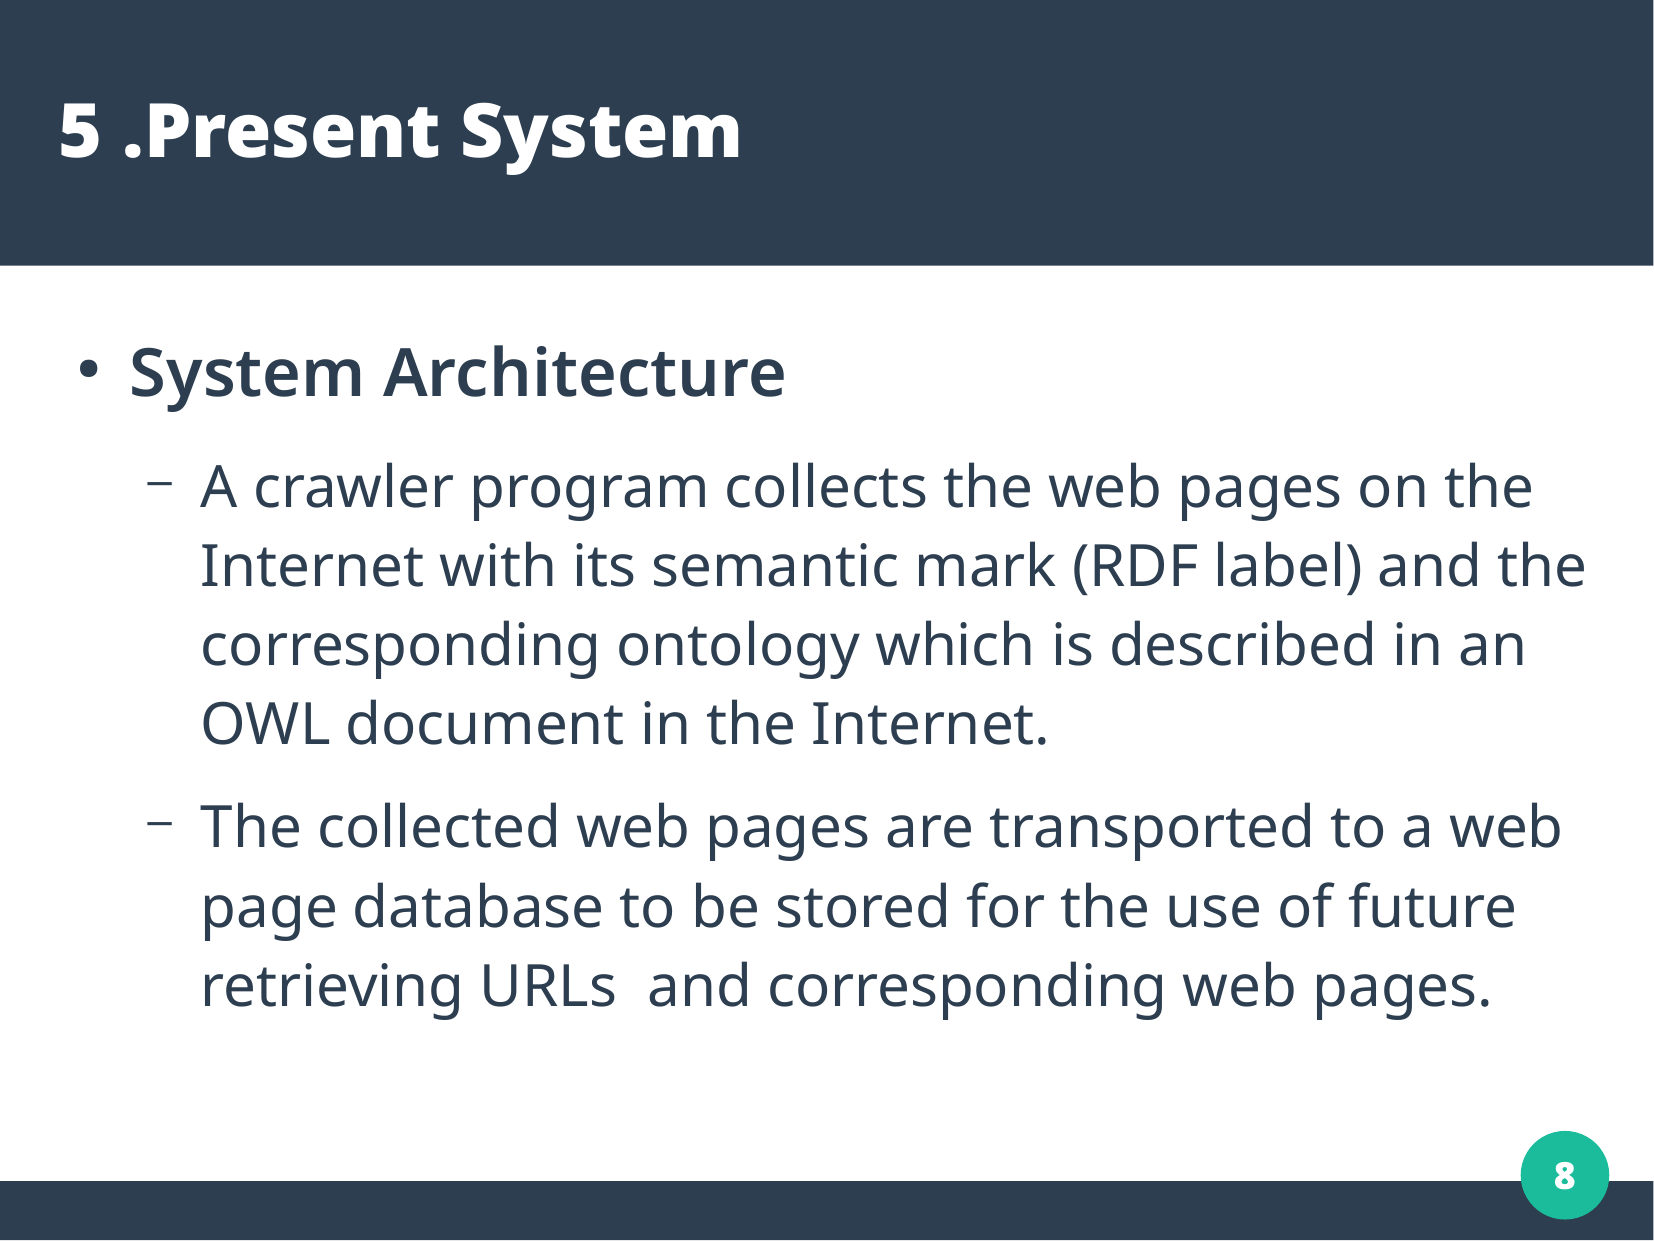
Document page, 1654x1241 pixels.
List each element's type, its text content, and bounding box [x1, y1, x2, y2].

list System Architecture A crawler program collects the web pages on the Internet with its semantic mark (RDF label) and the corresponding ontology which is described in an OWL document in the Internet. The collected web pages are transported to a web page database to be stored for the use of future retrieving URLs and corresponding web pages. [59, 324, 1595, 1152]
title 5 .Present System [59, 49, 1595, 207]
